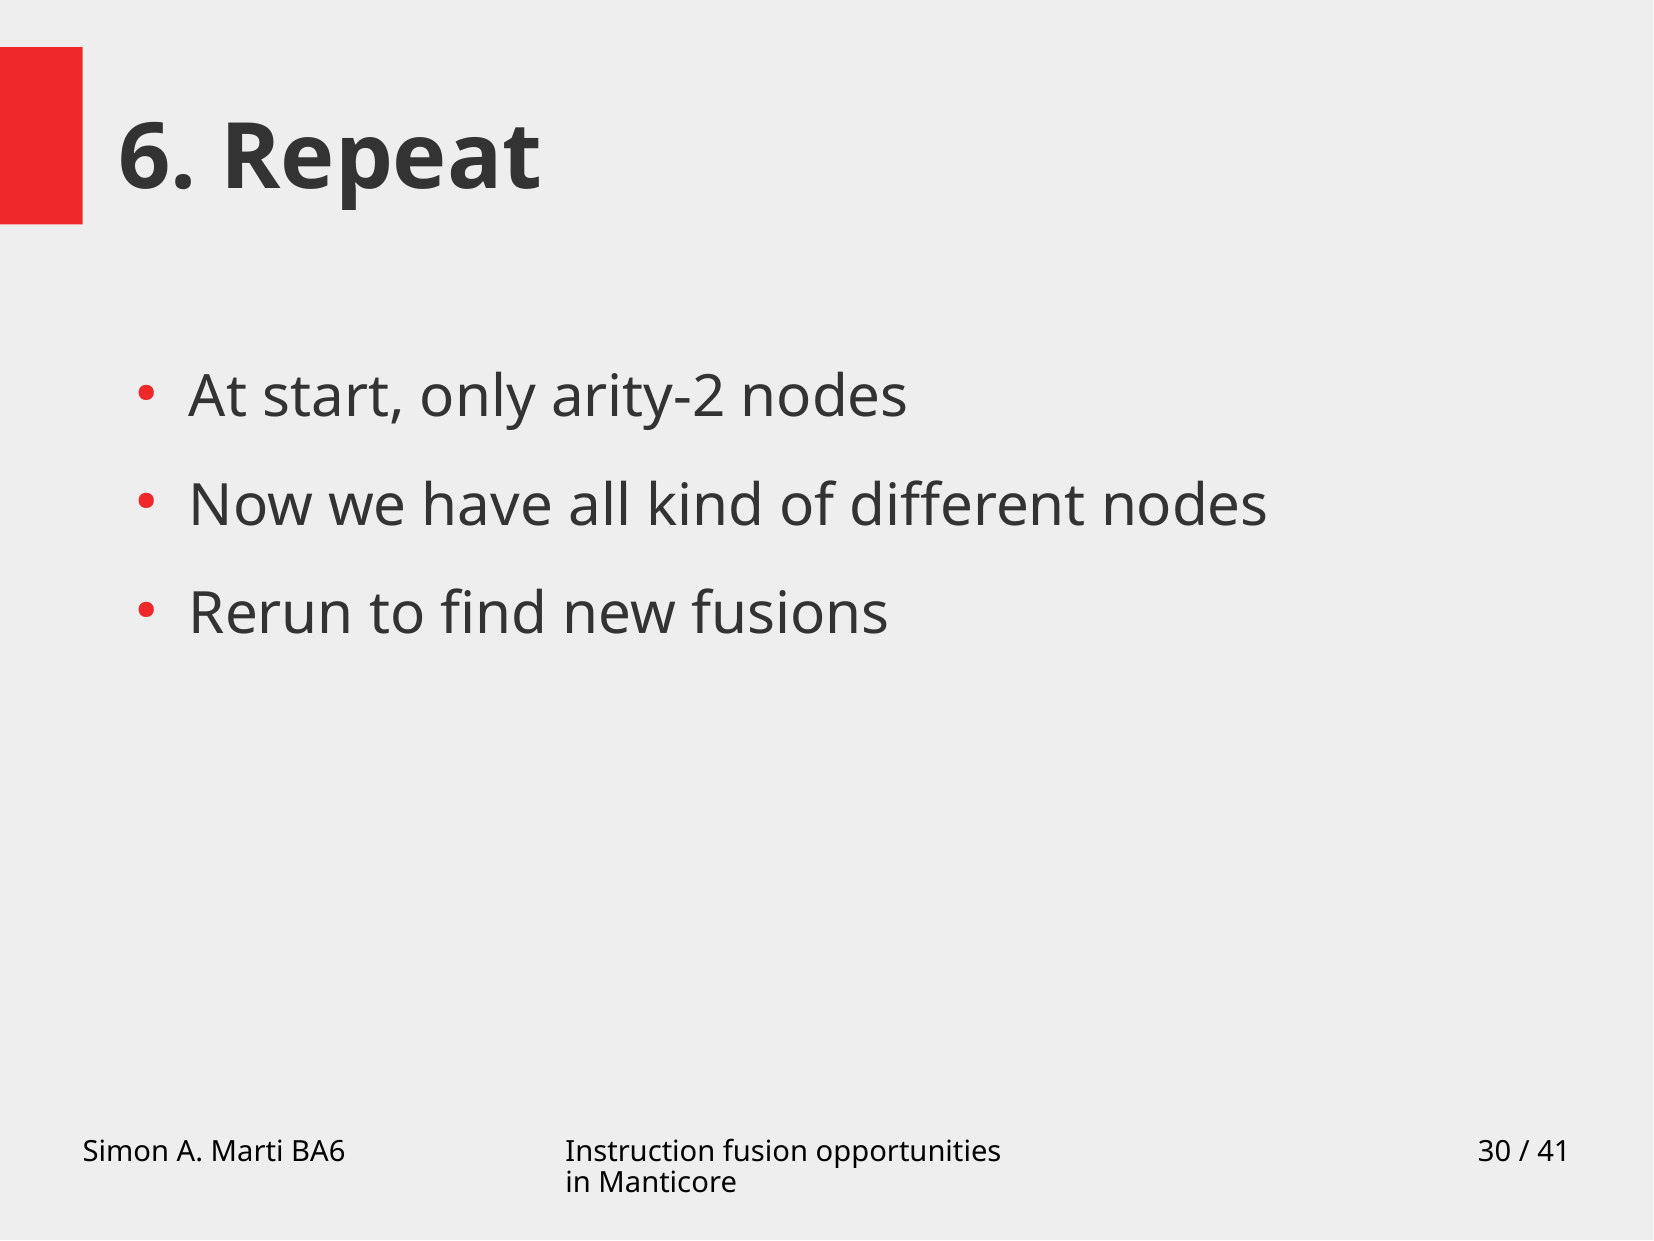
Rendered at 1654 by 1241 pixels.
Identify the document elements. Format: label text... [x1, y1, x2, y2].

title 6. Repeat [118, 49, 1571, 257]
list At start, only arity-2 nodes Now we have all kind of different nodes Rerun to find new fusions [118, 354, 1536, 1074]
